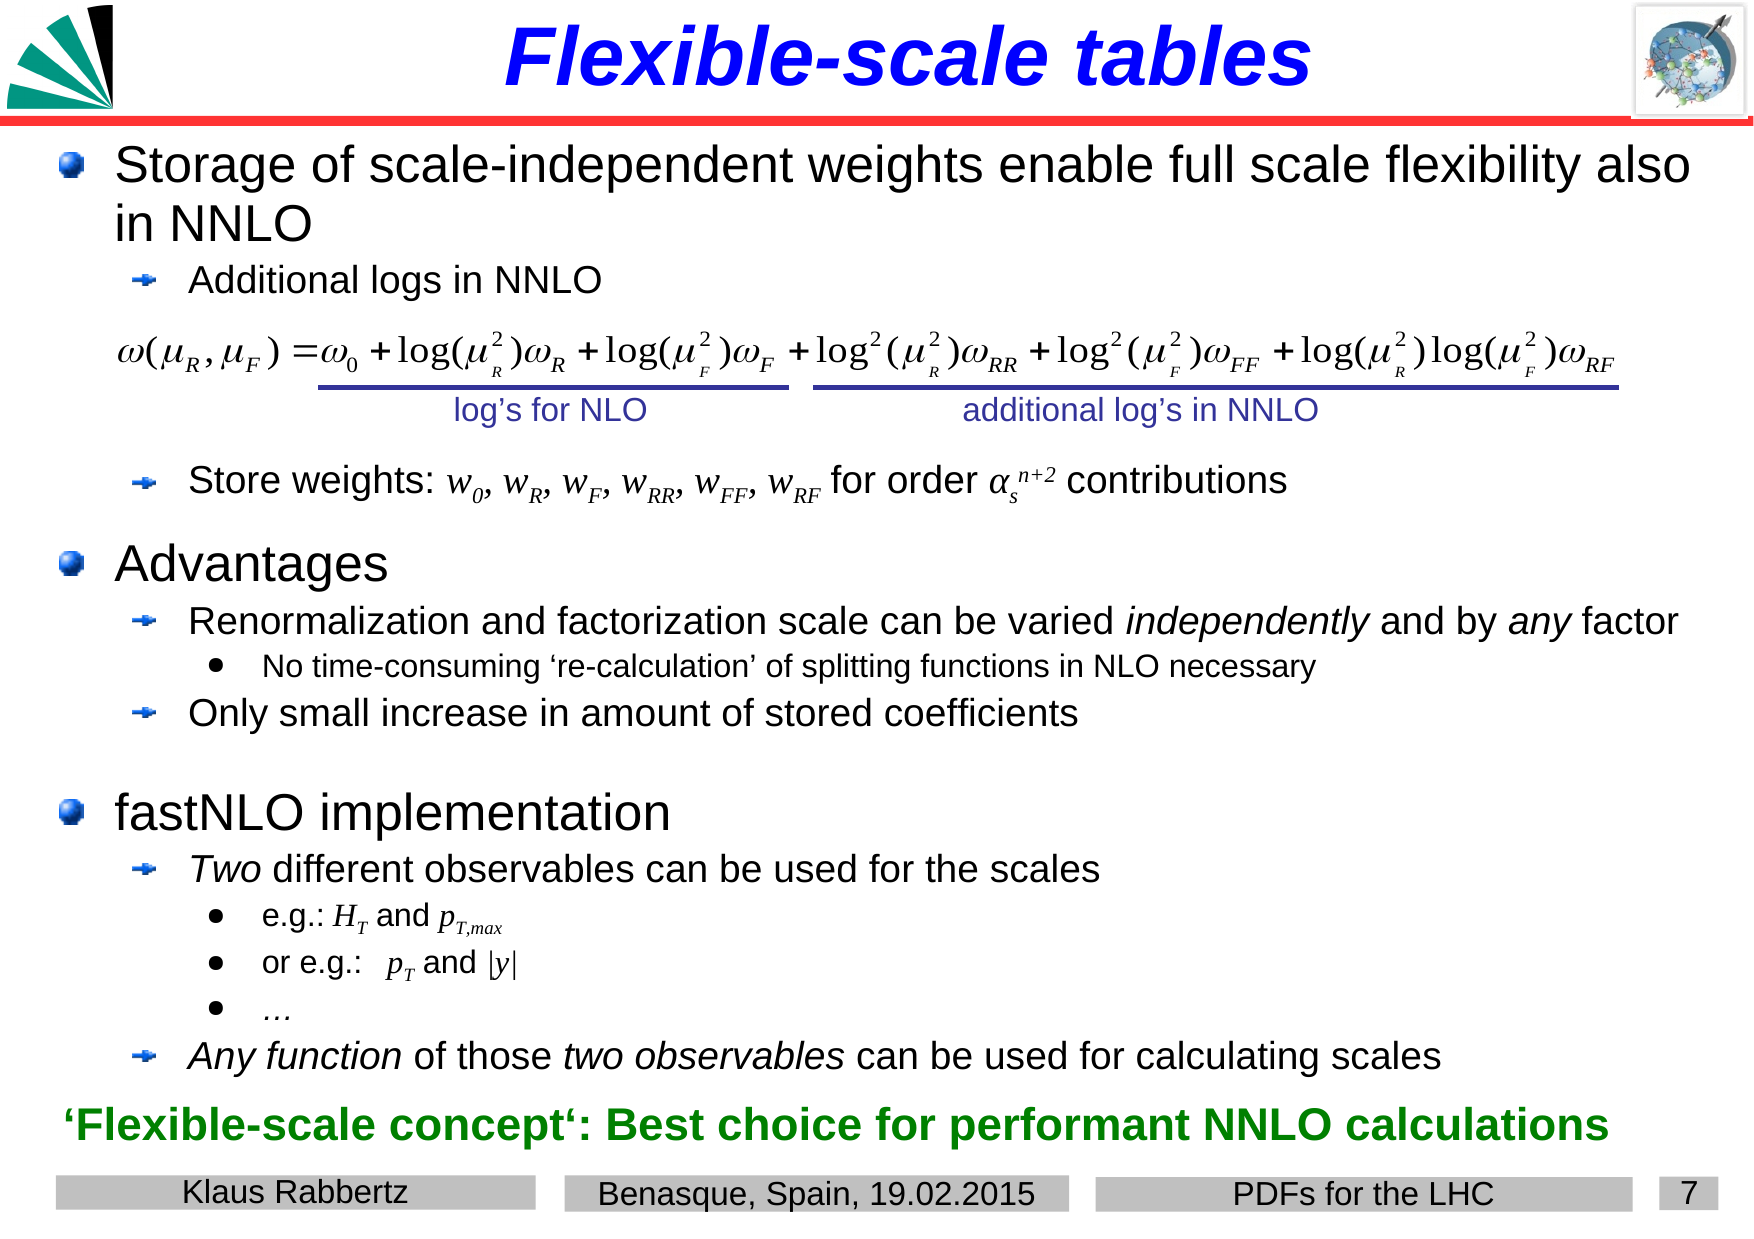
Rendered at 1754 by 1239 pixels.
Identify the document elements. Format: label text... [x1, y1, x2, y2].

title Flexible-scale tables [123, 0, 1697, 114]
text_box log’s for NLO [438, 380, 896, 437]
chart [111, 322, 1624, 385]
picture [1631, 2, 1748, 119]
list Storage of scale-independent weights enable full scale flexibility also in NNLO Additional logs in NNLO Store weights: w0, wR, wF, wRR, wFF, wRF for order αsn+2 contributions Advantages Renormalization and factorization scale can be varied independently and by any factor No time-consuming ‘re-calculation’ of splitting functions in NLO necessary Only small increase in amount of stored coefficients fastNLO implementation Two different observables can be used for the scales e.g.: HT and pT,max or e.g.: pT and |y| … Any function of those two observables can be used for calculating scales [35, 128, 1720, 1098]
text_box additional log’s in NNLO [947, 380, 1335, 437]
picture [7, 5, 113, 110]
text_box ‘Flexible-scale concept‘: Best choice for performant NNLO calculations [48, 1095, 1727, 1161]
